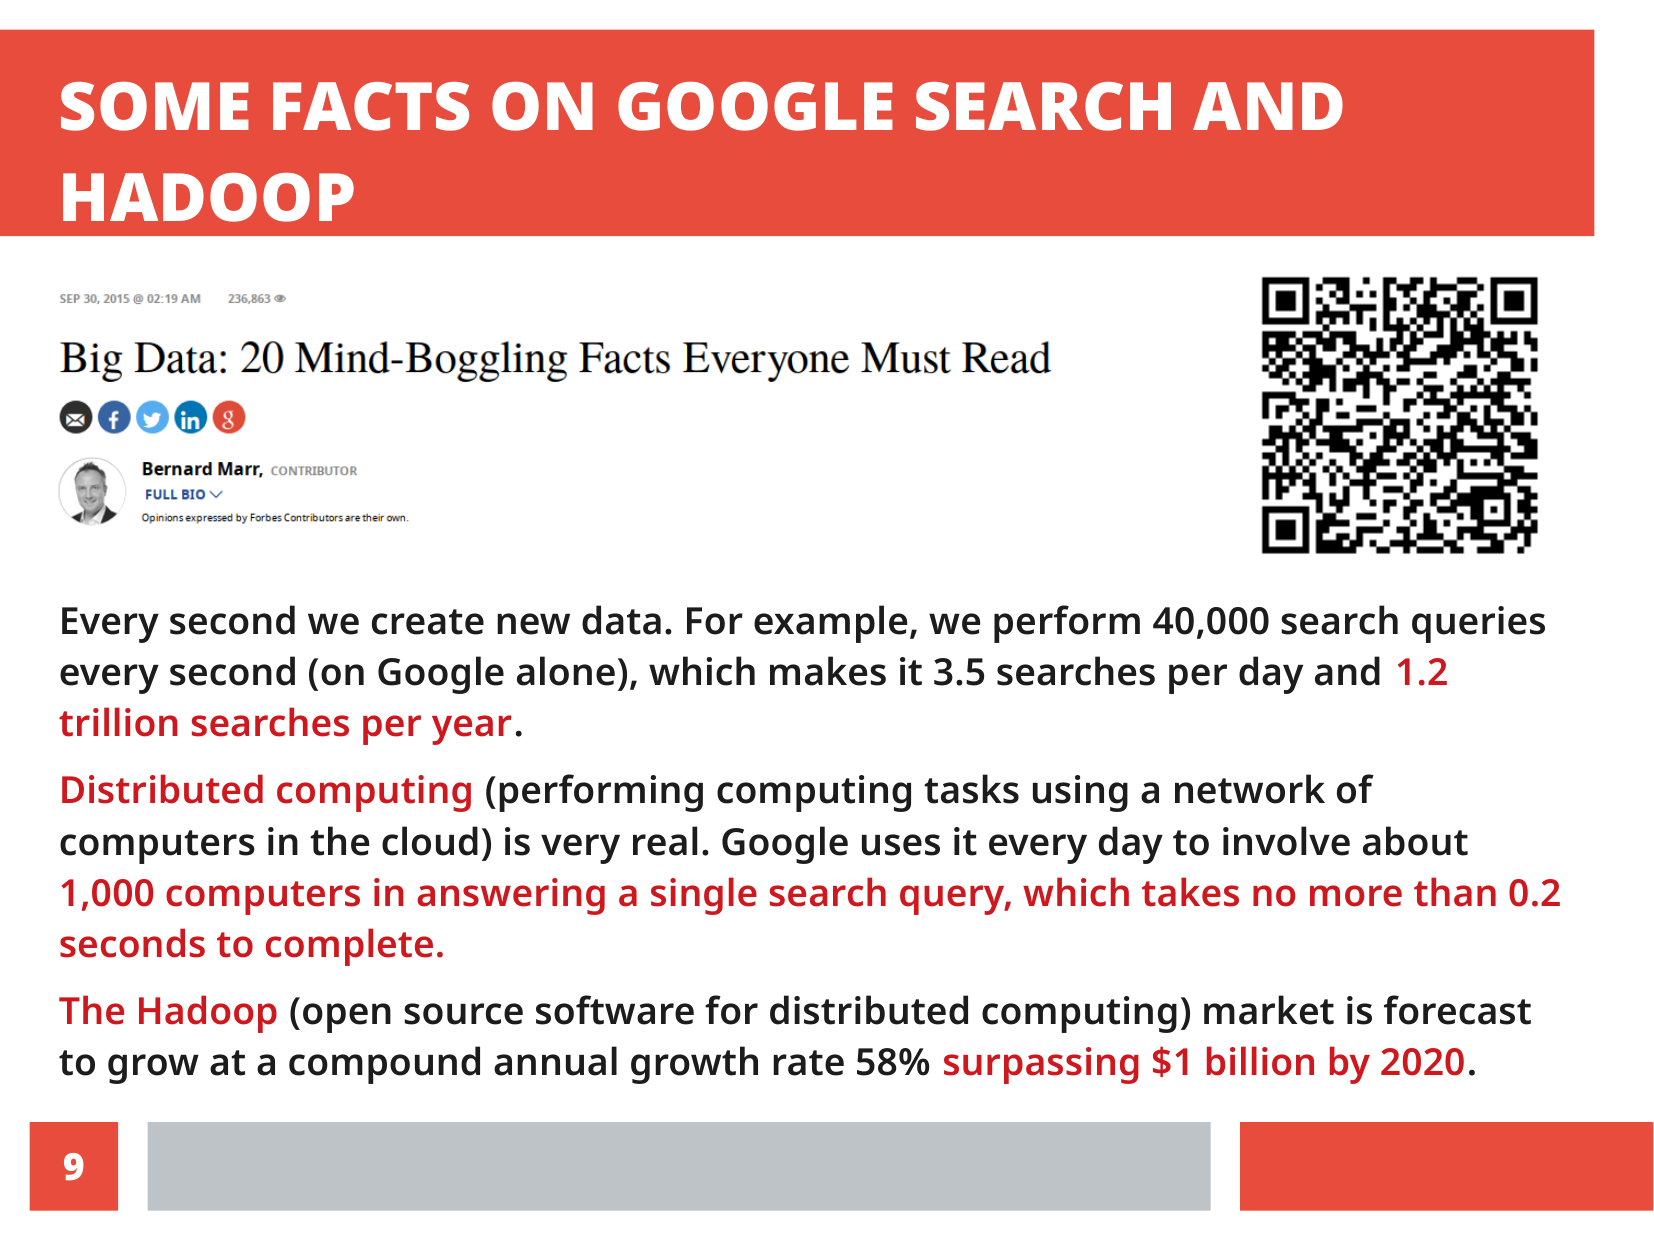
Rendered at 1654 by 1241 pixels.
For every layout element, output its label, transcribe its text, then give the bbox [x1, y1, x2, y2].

title SOME FACTS ON GOOGLE SEARCH AND HADOOP [59, 59, 1595, 207]
picture [1236, 251, 1565, 581]
picture [40, 280, 1085, 540]
list Every second we create new data. For example, we perform 40,000 search queries every second (on Google alone), which makes it 3.5 searches per day and 1.2 trillion searches per year. Distributed computing (performing computing tasks using a network of computers in the cloud) is very real. Google uses it every day to involve about 1,000 computers in answering a single search query, which takes no more than 0.2 seconds to complete. The Hadoop (open source software for distributed computing) market is forecast to grow at a compound annual growth rate 58% surpassing $1 billion by 2020. [59, 324, 1565, 1093]
